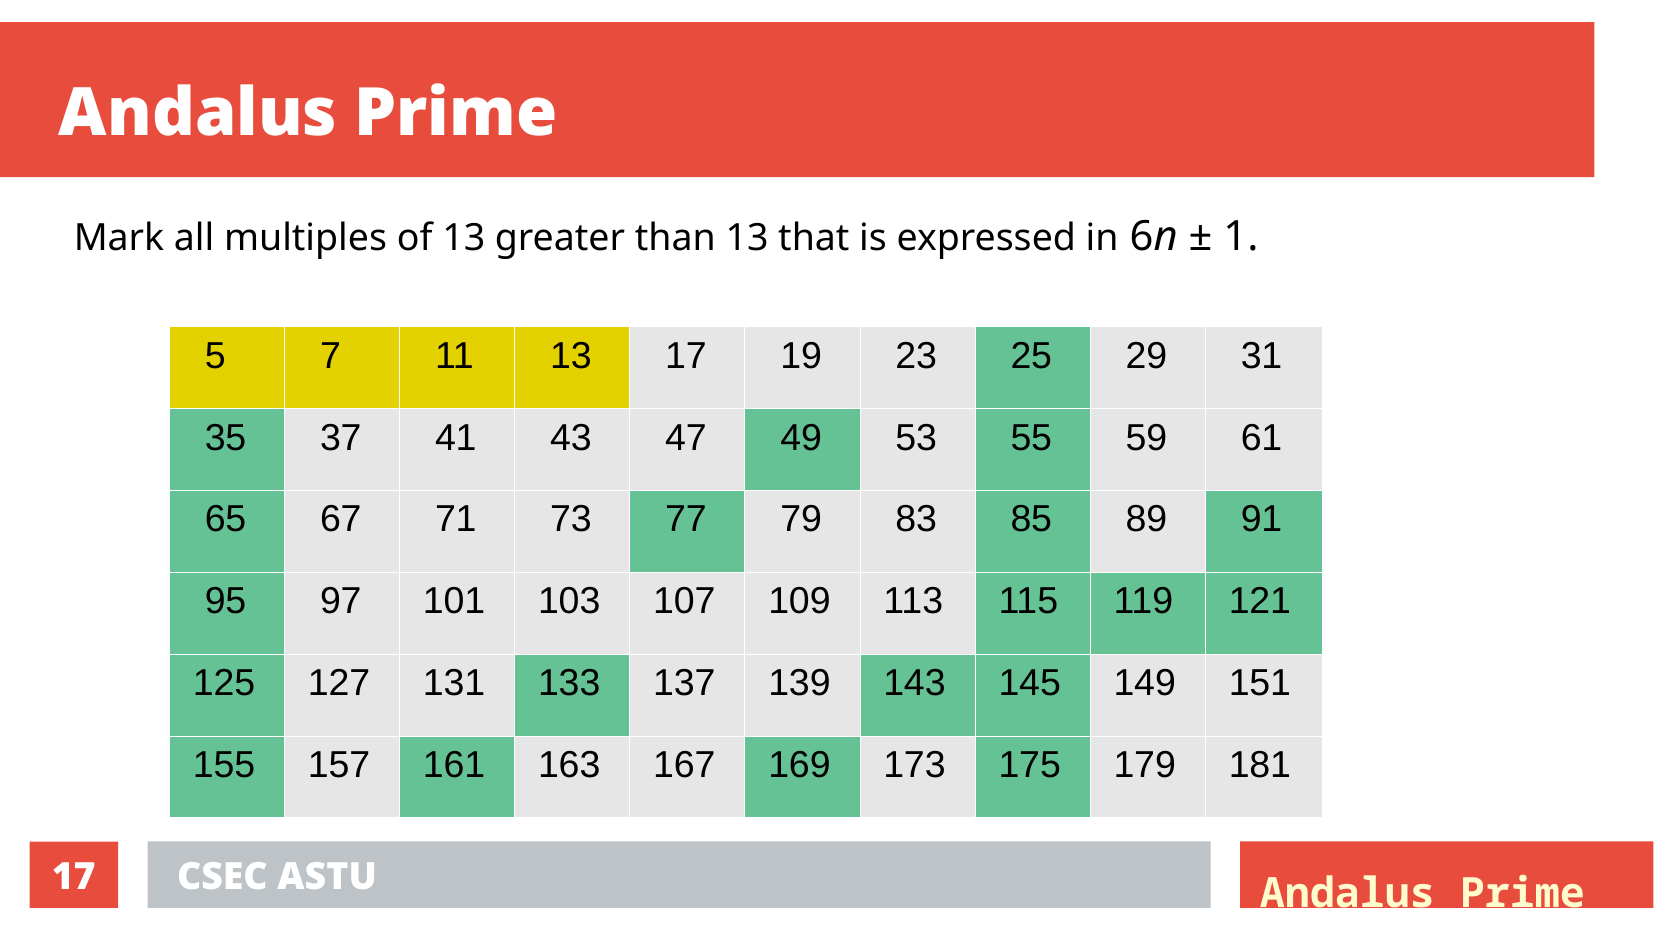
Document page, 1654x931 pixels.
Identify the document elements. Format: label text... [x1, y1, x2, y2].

table_cell 139 [745, 655, 860, 736]
table_cell 179 [1091, 737, 1205, 817]
table_cell 103 [515, 573, 629, 654]
table_cell 137 [630, 655, 744, 736]
table_cell 127 [285, 655, 399, 736]
table_cell 109 [745, 573, 860, 654]
table_cell 131 [400, 655, 514, 736]
table_cell 169 [745, 737, 860, 817]
table_header 25 [976, 327, 1090, 408]
table_cell 85 [976, 491, 1090, 572]
table_cell 55 [976, 409, 1090, 490]
table_cell 133 [515, 655, 629, 736]
table_cell 155 [170, 737, 284, 817]
table_cell 151 [1206, 655, 1322, 736]
table_cell 37 [285, 409, 399, 490]
table_cell 145 [976, 655, 1090, 736]
table_cell 181 [1206, 737, 1322, 817]
table_cell 143 [861, 655, 975, 736]
table_cell 95 [170, 573, 284, 654]
table_cell 49 [745, 409, 860, 490]
table_cell 61 [1206, 409, 1322, 490]
table_cell 149 [1091, 655, 1205, 736]
table_cell 77 [630, 491, 744, 572]
table_cell 97 [285, 573, 399, 654]
table_cell 41 [400, 409, 514, 490]
table_cell 175 [976, 737, 1090, 817]
table_cell 119 [1091, 573, 1205, 654]
table_header 29 [1091, 327, 1205, 408]
text_box Mark all multiples of 13 greater than 13 that is expressed in 6n ± 1. [59, 198, 1609, 262]
table_cell 101 [400, 573, 514, 654]
table_cell 67 [285, 491, 399, 572]
table_cell 59 [1091, 409, 1205, 490]
table_header 31 [1206, 327, 1322, 408]
table_header 11 [400, 327, 514, 408]
table_header 23 [861, 327, 975, 408]
table_header 13 [515, 327, 629, 408]
table_cell 161 [400, 737, 514, 817]
table_cell 173 [861, 737, 975, 817]
table_cell 125 [170, 655, 284, 736]
table_cell 163 [515, 737, 629, 817]
table_header 5 [170, 327, 284, 408]
table_cell 79 [745, 491, 860, 572]
table_cell 73 [515, 491, 629, 572]
table_header 19 [745, 327, 860, 408]
list [59, 262, 1565, 820]
table_cell 113 [861, 573, 975, 654]
table_cell 47 [630, 409, 744, 490]
table_cell 83 [861, 491, 975, 572]
table_cell 107 [630, 573, 744, 654]
table_header 17 [630, 327, 744, 408]
text_box Andalus Prime [1245, 855, 1636, 912]
table_cell 35 [170, 409, 284, 490]
table_cell 89 [1091, 491, 1205, 572]
table_cell 53 [861, 409, 975, 490]
title Andalus Prime [59, 44, 1595, 156]
table_cell 71 [400, 491, 514, 572]
table_cell 43 [515, 409, 629, 490]
table_cell 167 [630, 737, 744, 817]
table_cell 115 [976, 573, 1090, 654]
table_cell 65 [170, 491, 284, 572]
table_cell 91 [1206, 491, 1322, 572]
table_cell 157 [285, 737, 399, 817]
table_header 7 [285, 327, 399, 408]
table_cell 121 [1206, 573, 1322, 654]
